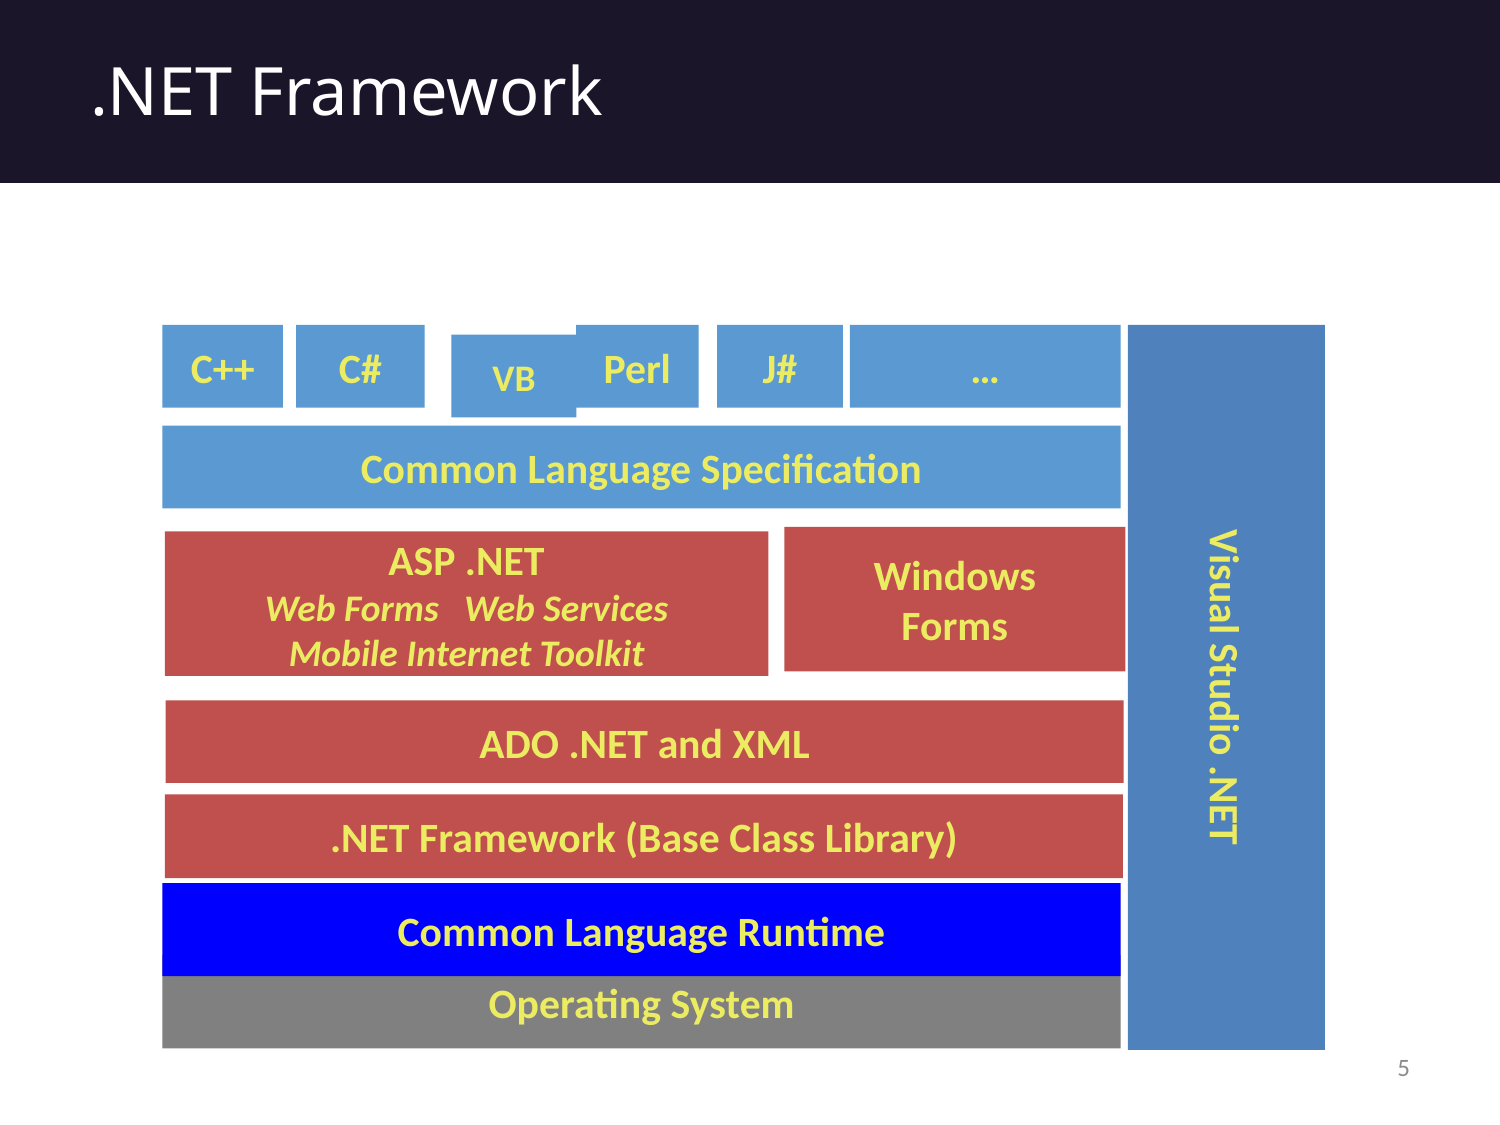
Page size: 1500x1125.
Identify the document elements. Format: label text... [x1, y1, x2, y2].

text_box .NET Framework (Base Class Library) [164, 794, 1123, 879]
slide_number <number> [1074, 1037, 1425, 1097]
text_box ASP .NET Web Forms Web Services Mobile Internet Toolkit [164, 531, 769, 676]
text_box J# [717, 324, 843, 408]
text_box ADO .NET and XML [165, 700, 1124, 783]
text_box Visual Studio .NET [1127, 324, 1325, 1050]
text_box Windows Forms [784, 526, 1126, 672]
text_box Operating System [162, 977, 1121, 1049]
text_box C++ [162, 324, 283, 408]
text_box C# [296, 324, 425, 408]
text_box VB [451, 334, 577, 418]
text_box Common Language Specification [162, 425, 1121, 509]
text_box Perl [576, 324, 699, 408]
text_box … [849, 324, 1121, 408]
text_box Common Language Runtime [162, 883, 1121, 977]
title .NET Framework [75, 0, 1425, 183]
